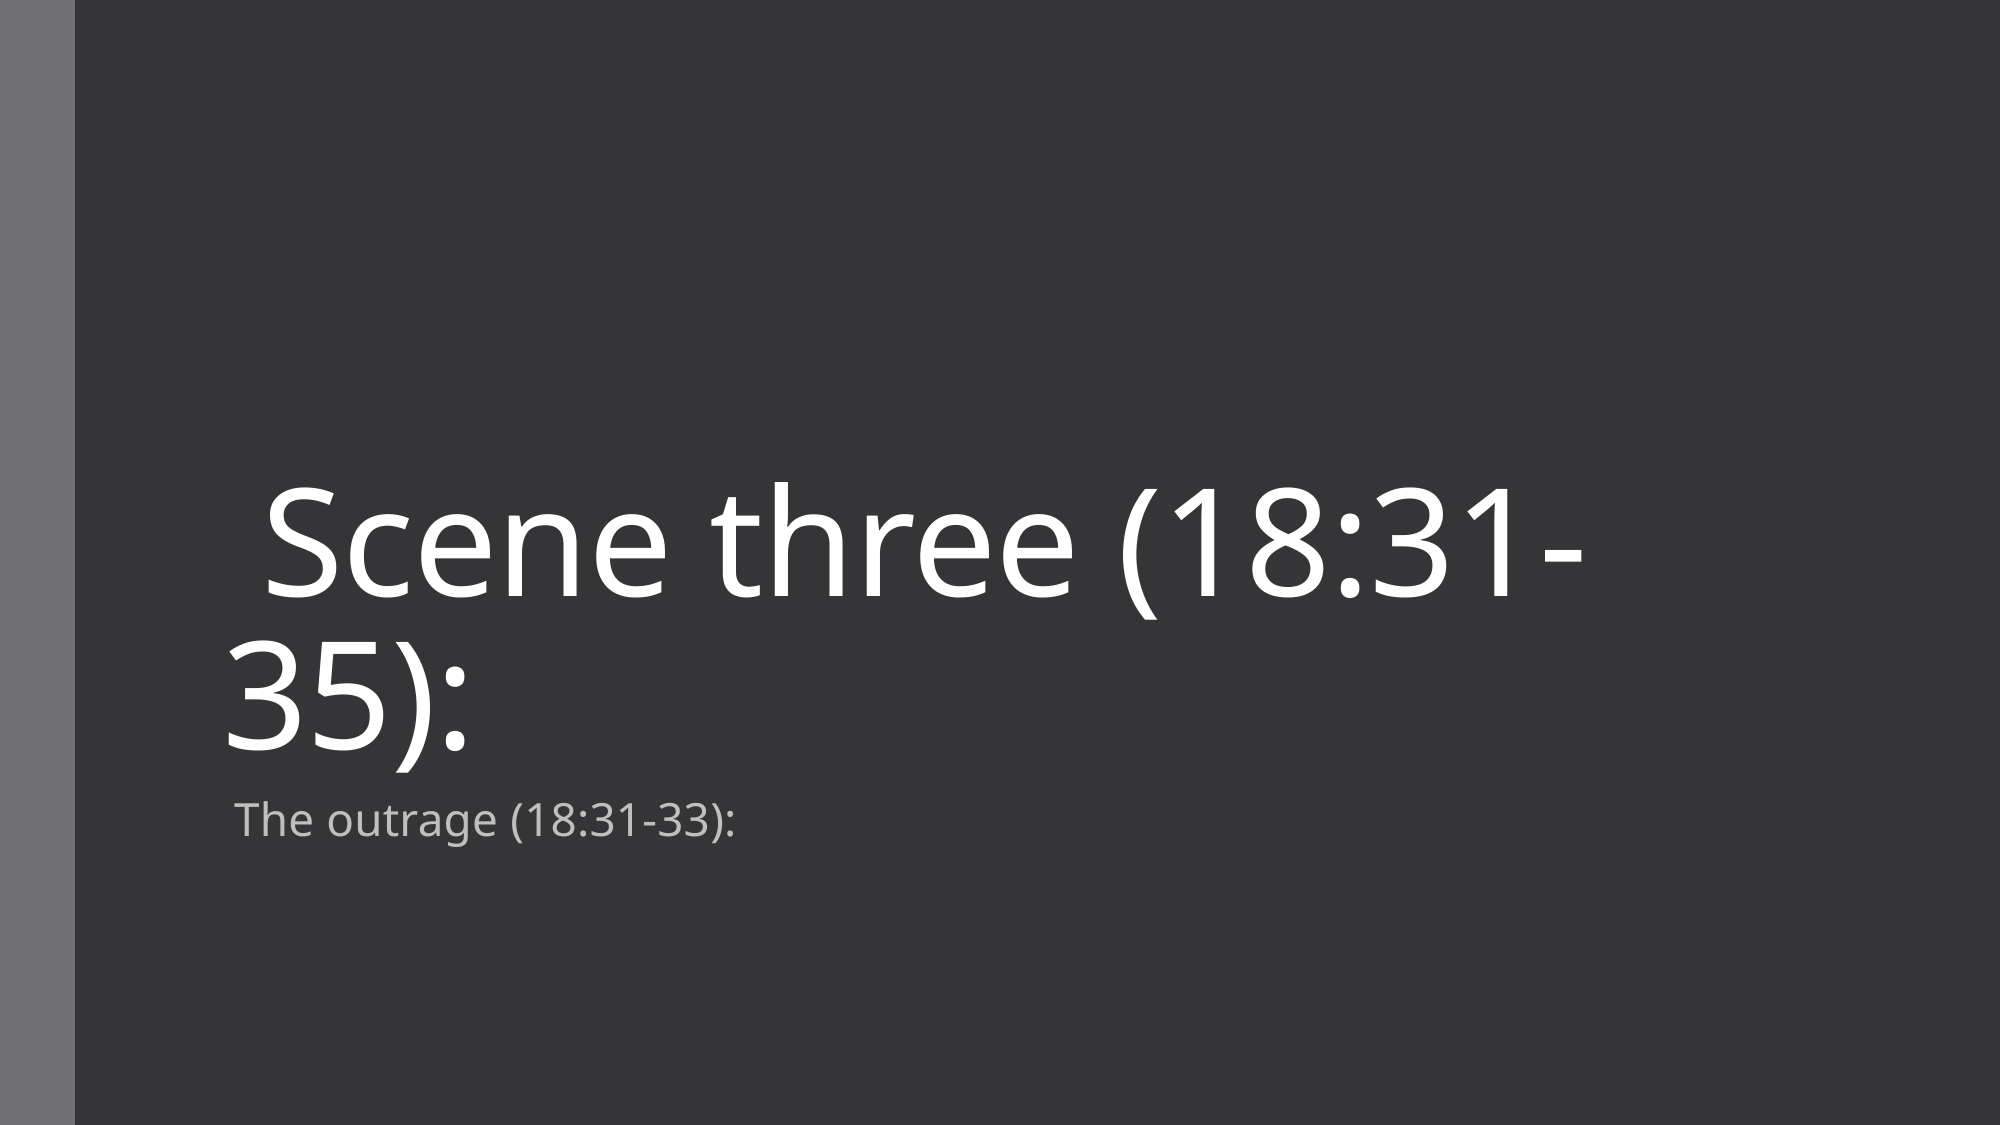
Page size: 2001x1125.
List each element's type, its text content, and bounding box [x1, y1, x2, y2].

title Scene three (18:31-35): [206, 124, 1752, 787]
subtitle The outrage (18:31-33): [206, 787, 1752, 1066]
